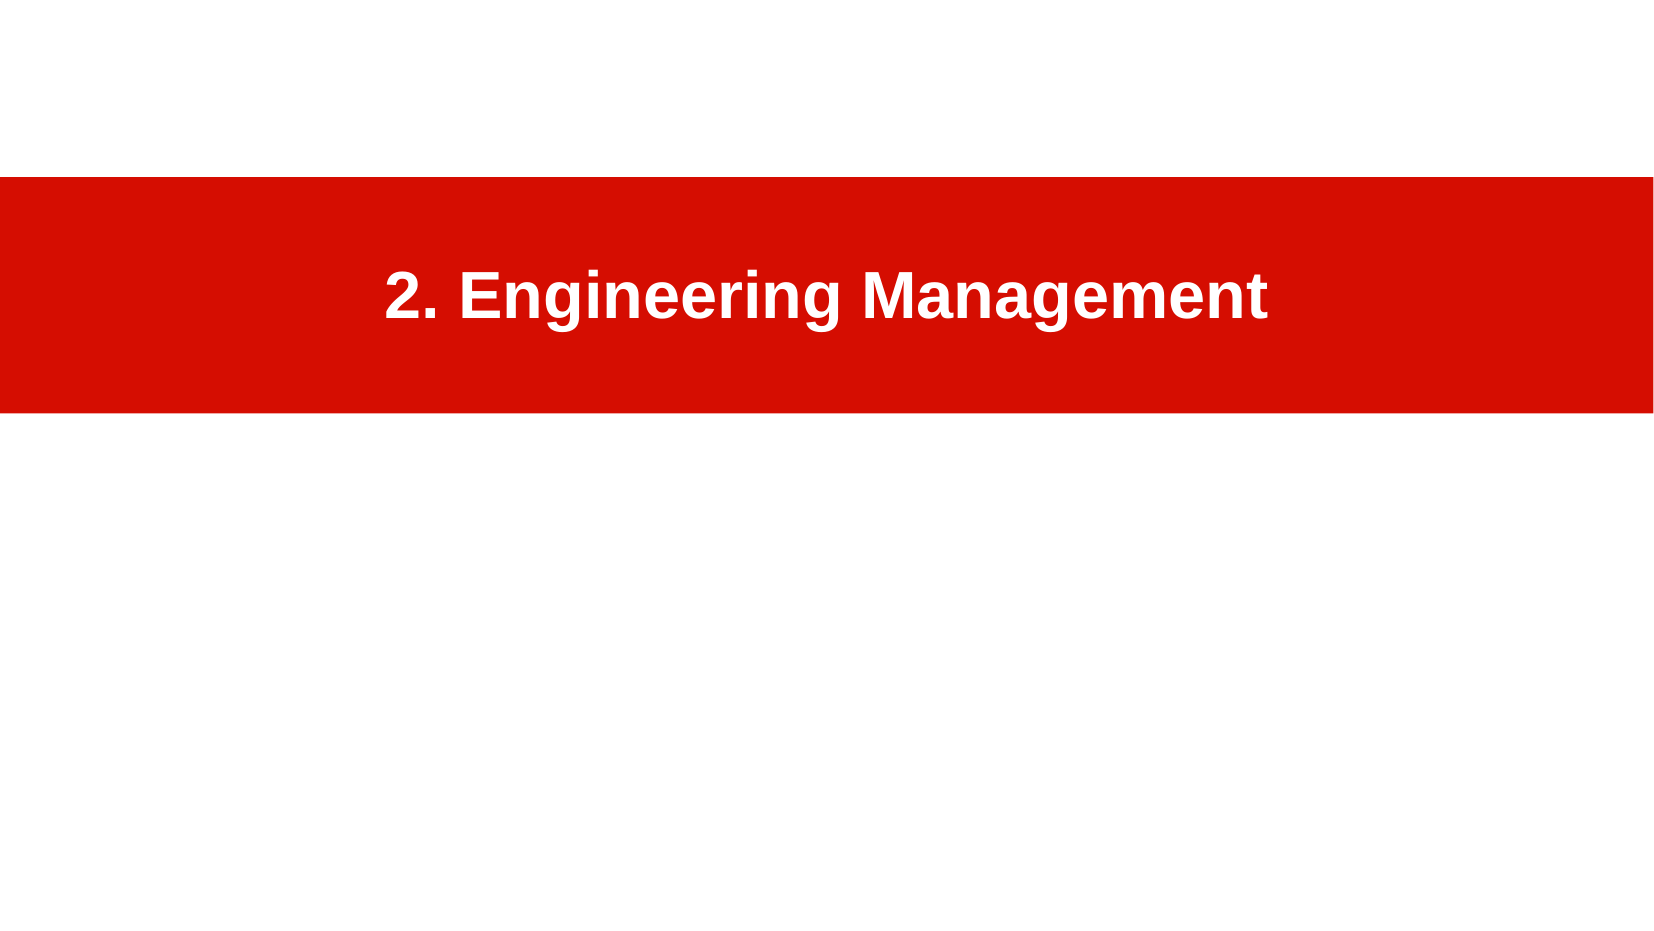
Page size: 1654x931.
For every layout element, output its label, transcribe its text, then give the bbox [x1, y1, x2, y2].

title 2. Engineering Management [0, 177, 1654, 414]
